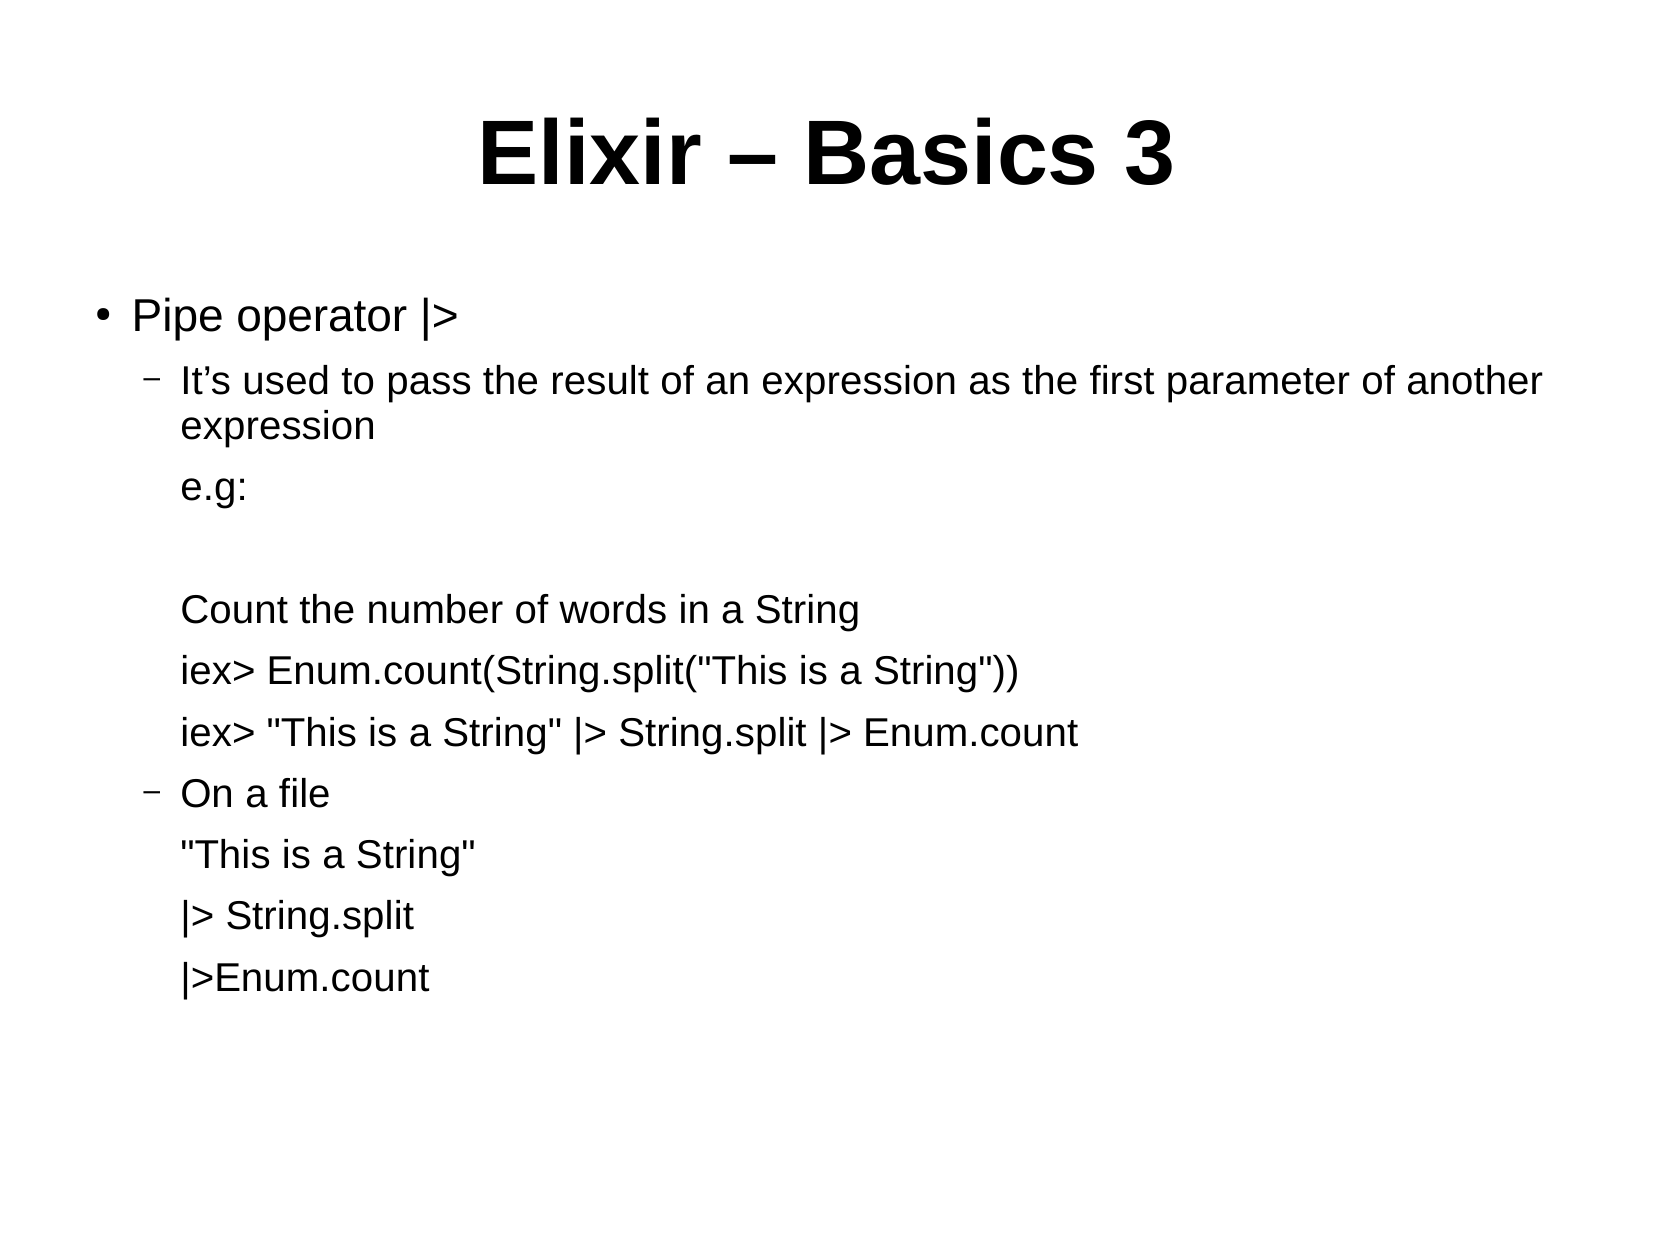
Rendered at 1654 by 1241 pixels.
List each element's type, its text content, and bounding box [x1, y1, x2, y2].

list Pipe operator |> It’s used to pass the result of an expression as the first parameter of another expression e.g: Count the number of words in a String iex> Enum.count(String.split("This is a String")) iex> "This is a String" |> String.split |> Enum.count On a file "This is a String" |> String.split |>Enum.count [82, 290, 1571, 1010]
title Elixir – Basics 3 [82, 49, 1571, 257]
